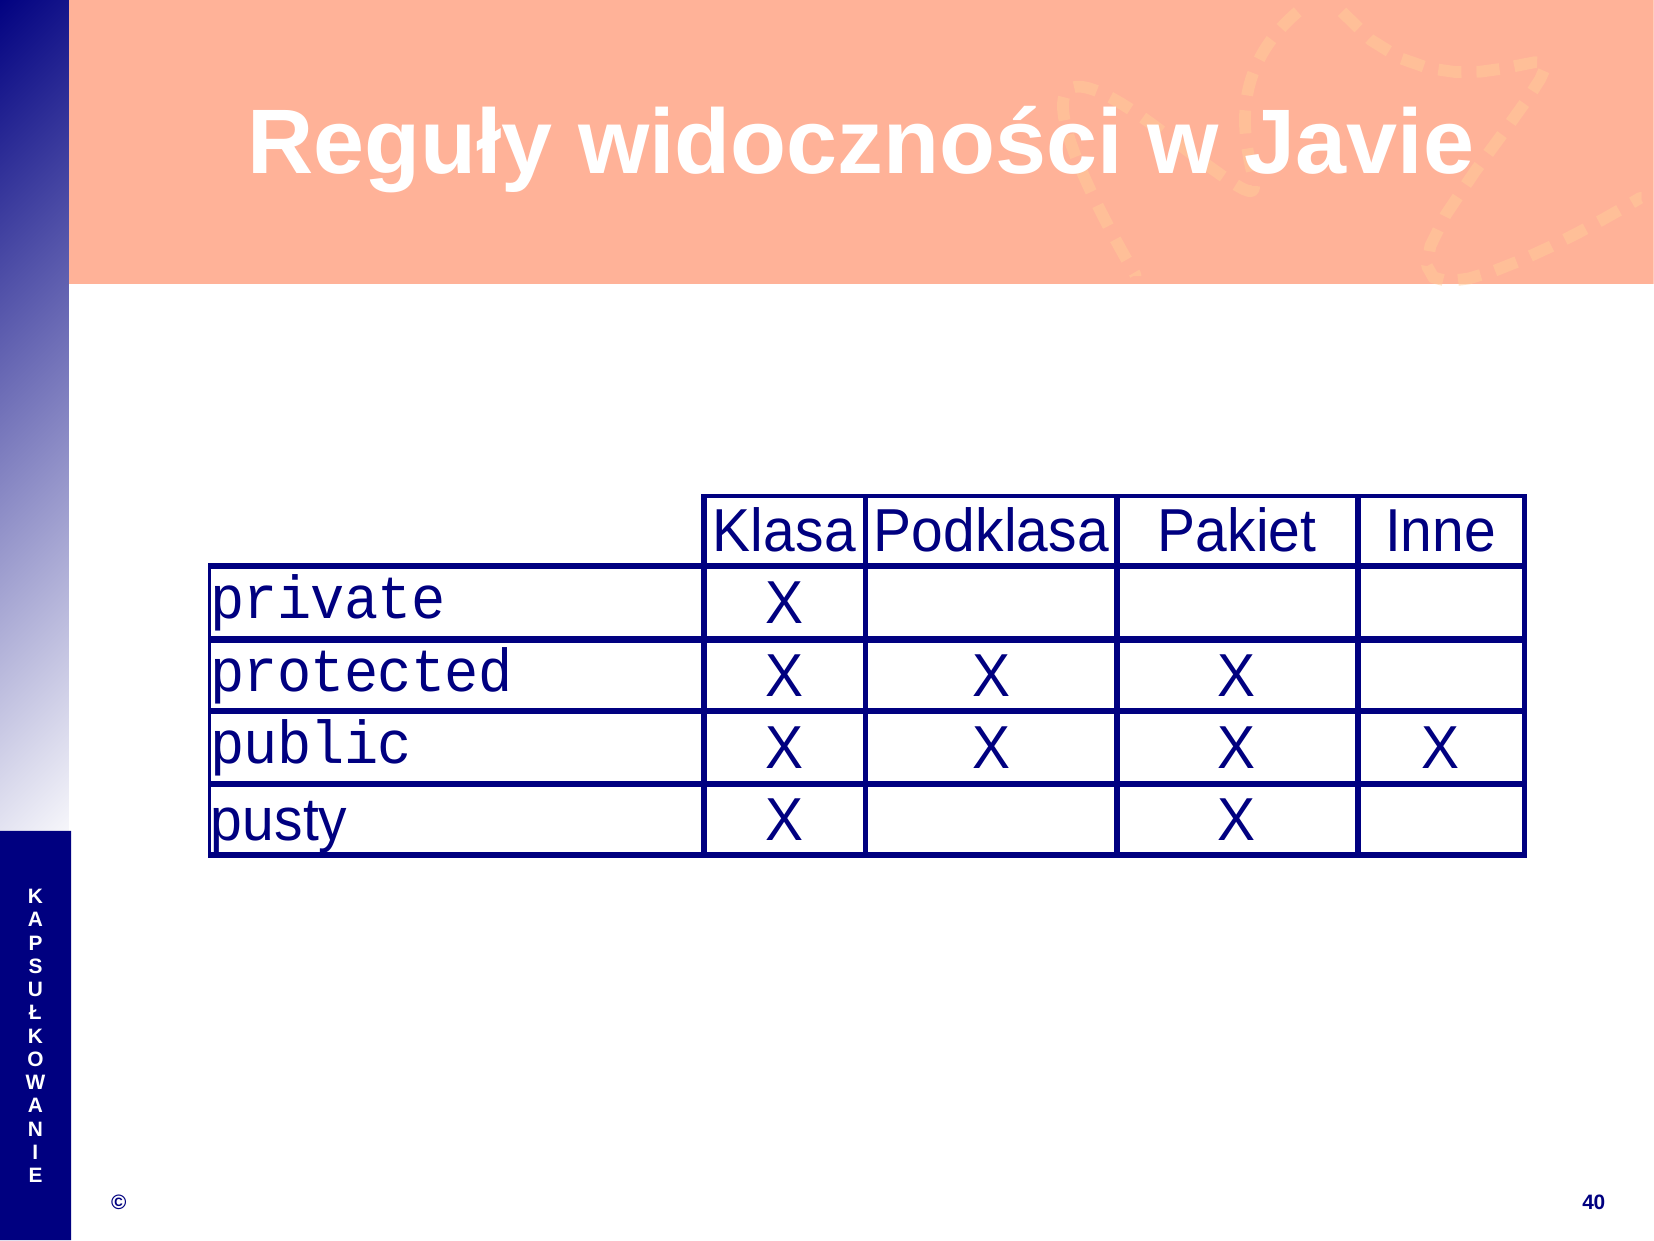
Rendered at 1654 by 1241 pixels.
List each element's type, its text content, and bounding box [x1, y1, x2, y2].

text_box K A P S U Ł K O W A N I E [0, 830, 71, 1241]
chart [208, 494, 1527, 858]
title Reguły widoczności w Javie [106, 37, 1617, 246]
